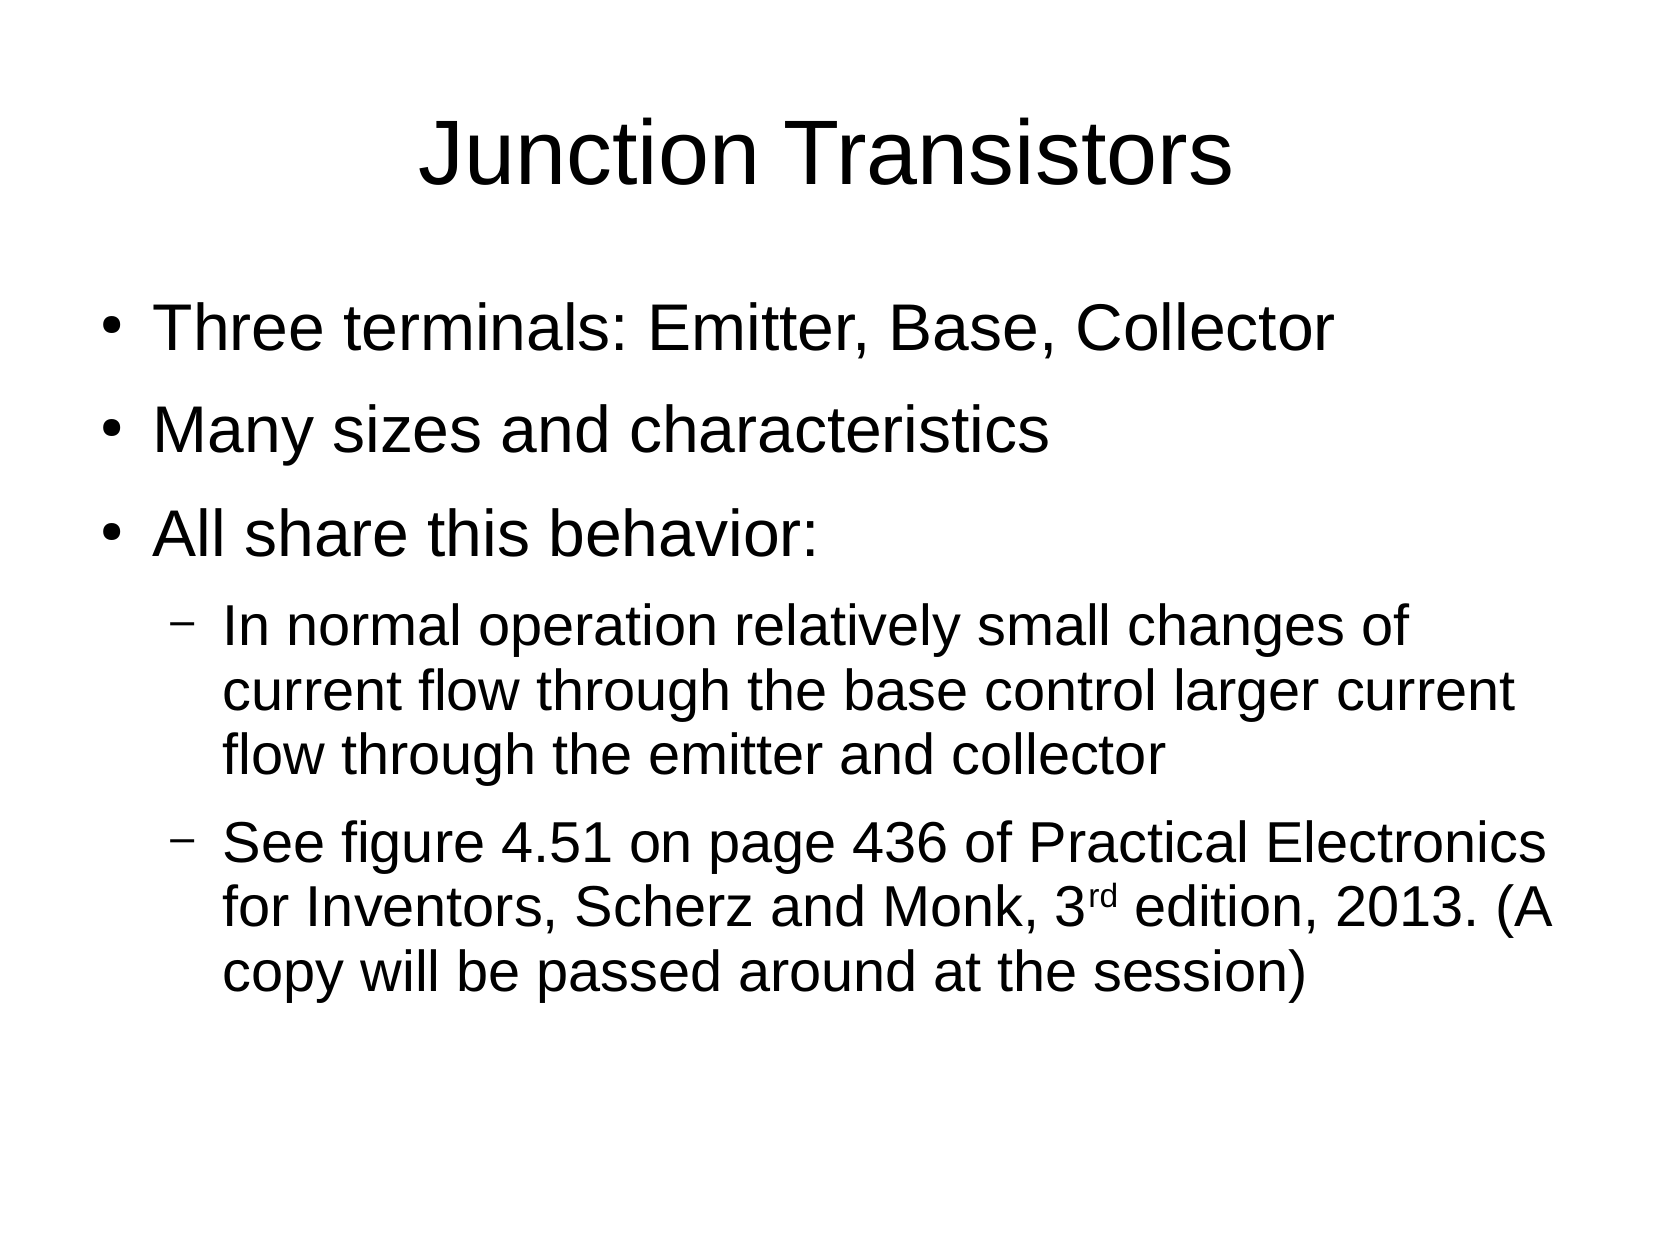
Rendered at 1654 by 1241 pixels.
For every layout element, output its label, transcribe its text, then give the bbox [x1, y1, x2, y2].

title Junction Transistors [82, 49, 1571, 257]
list Three terminals: Emitter, Base, Collector Many sizes and characteristics All share this behavior: In normal operation relatively small changes of current flow through the base control larger current flow through the emitter and collector See figure 4.51 on page 436 of Practical Electronics for Inventors, Scherz and Monk, 3rd edition, 2013. (A copy will be passed around at the session) [82, 290, 1571, 1010]
